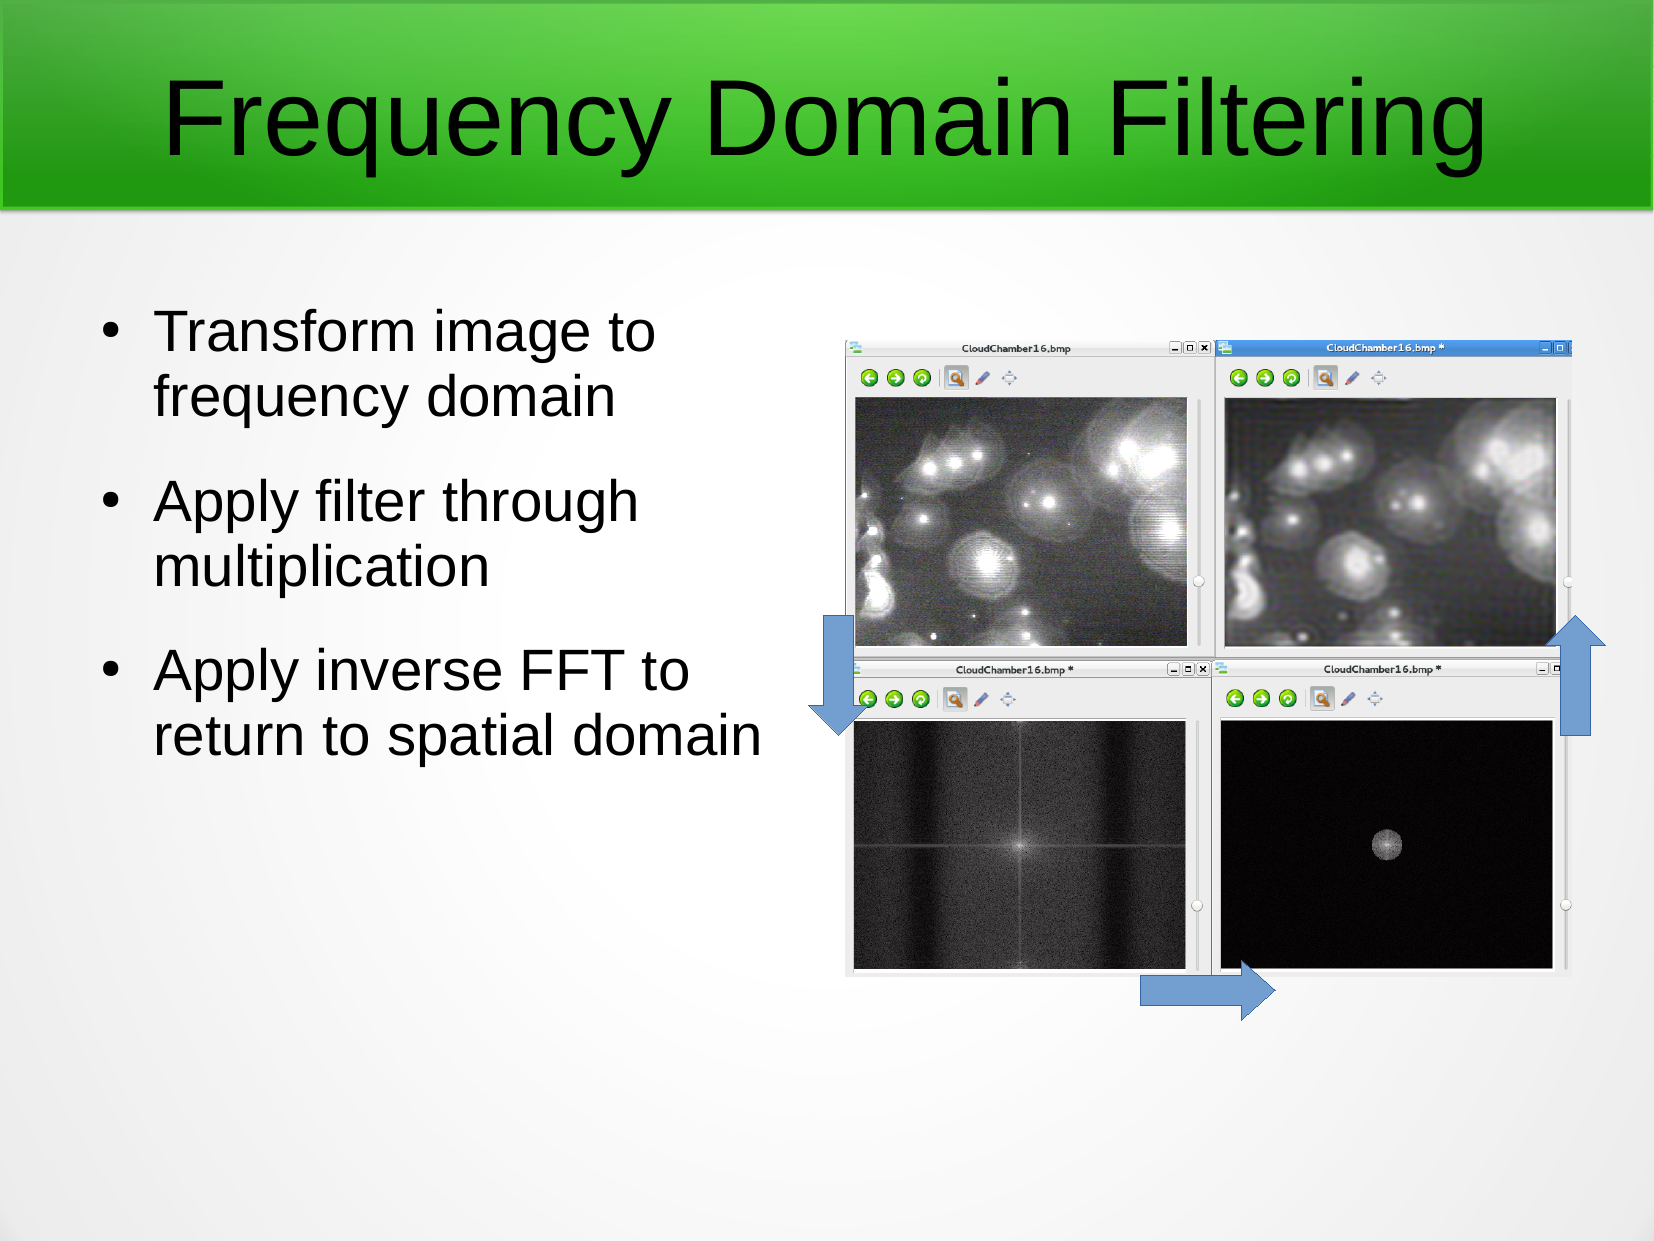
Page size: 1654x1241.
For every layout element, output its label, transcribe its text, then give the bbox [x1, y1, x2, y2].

title Frequency Domain Filtering [82, 47, 1571, 189]
text_box [1545, 615, 1606, 736]
text_box [808, 615, 869, 736]
list Transform image to frequency domain Apply filter through multiplication Apply inverse FFT to return to spatial domain [82, 299, 809, 1019]
text_box [1140, 960, 1276, 1021]
picture [845, 340, 1572, 977]
